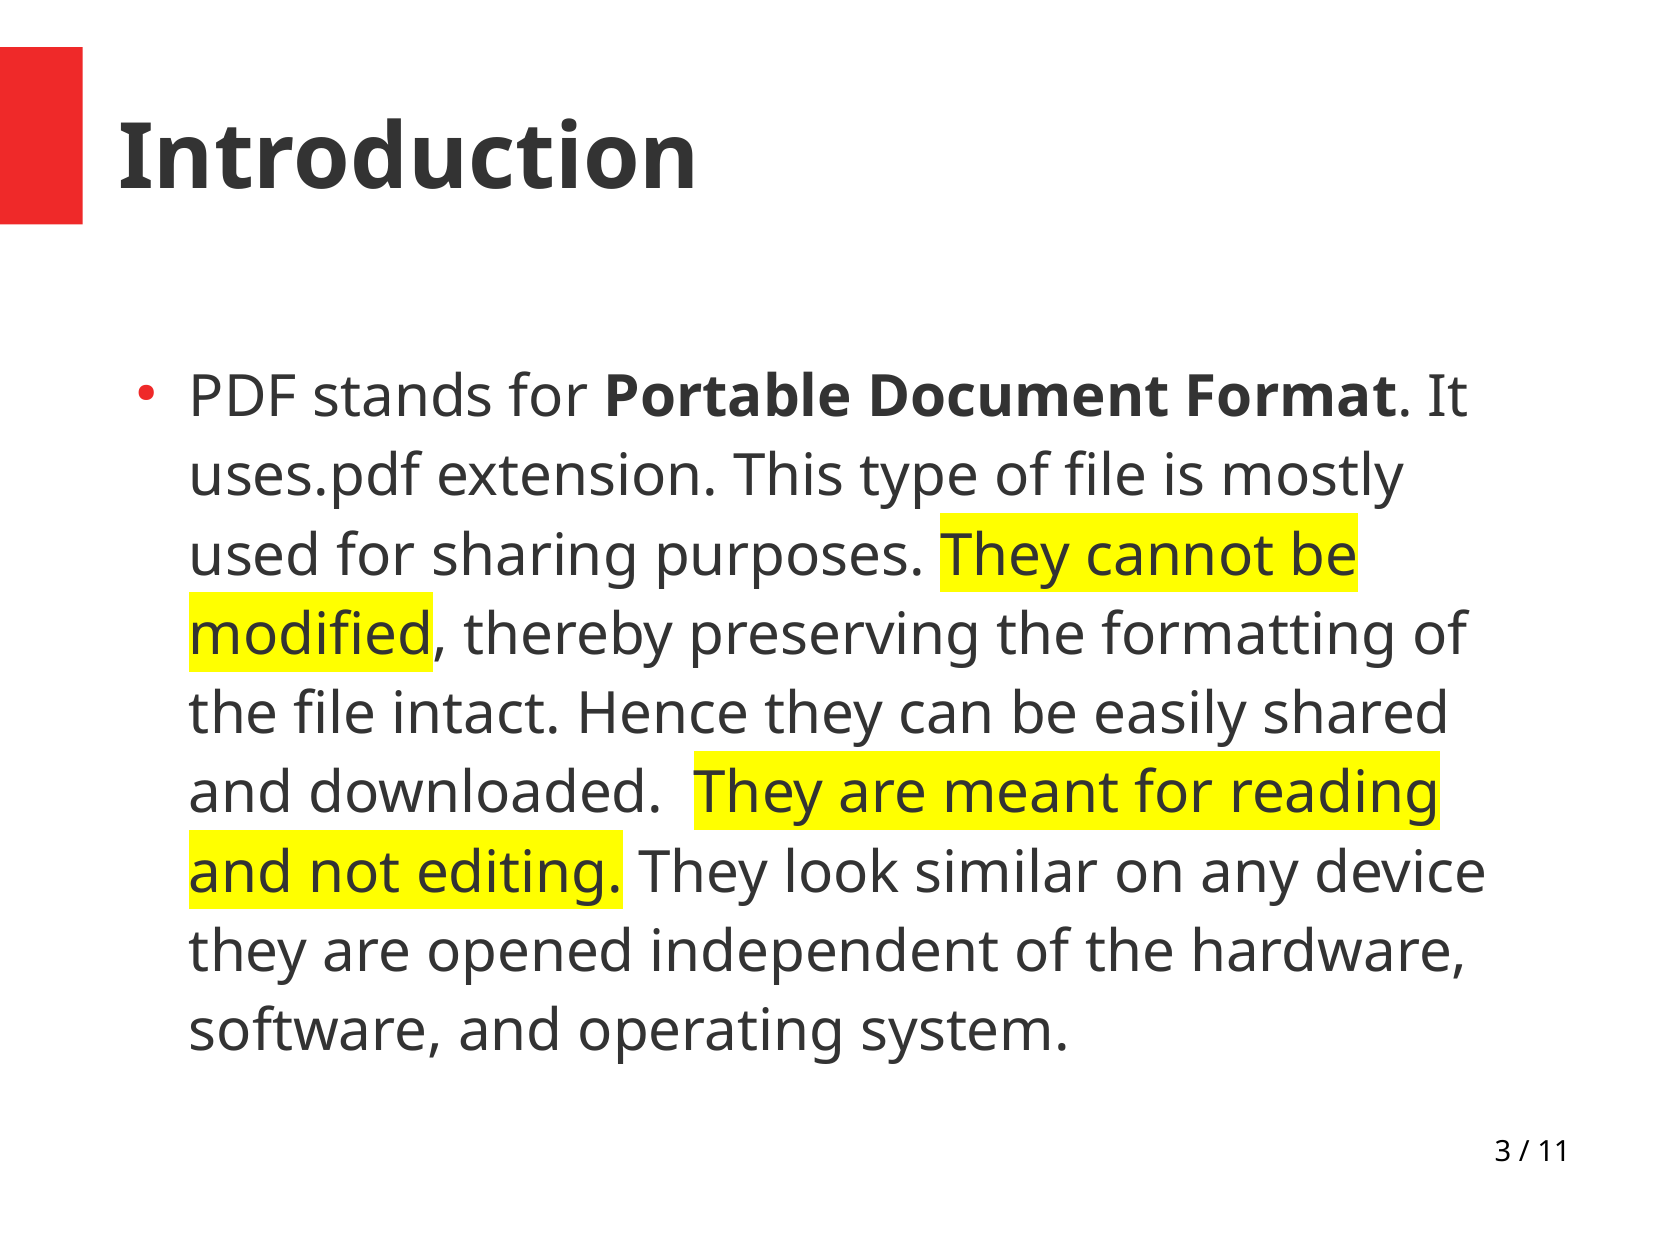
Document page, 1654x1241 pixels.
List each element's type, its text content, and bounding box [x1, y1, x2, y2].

list PDF stands for Portable Document Format. It uses.pdf extension. This type of file is mostly used for sharing purposes. They cannot be modified, thereby preserving the formatting of the file intact. Hence they can be easily shared and downloaded. They are meant for reading and not editing. They look similar on any device they are opened independent of the hardware, software, and operating system. [118, 354, 1536, 1074]
title Introduction [118, 49, 1571, 257]
